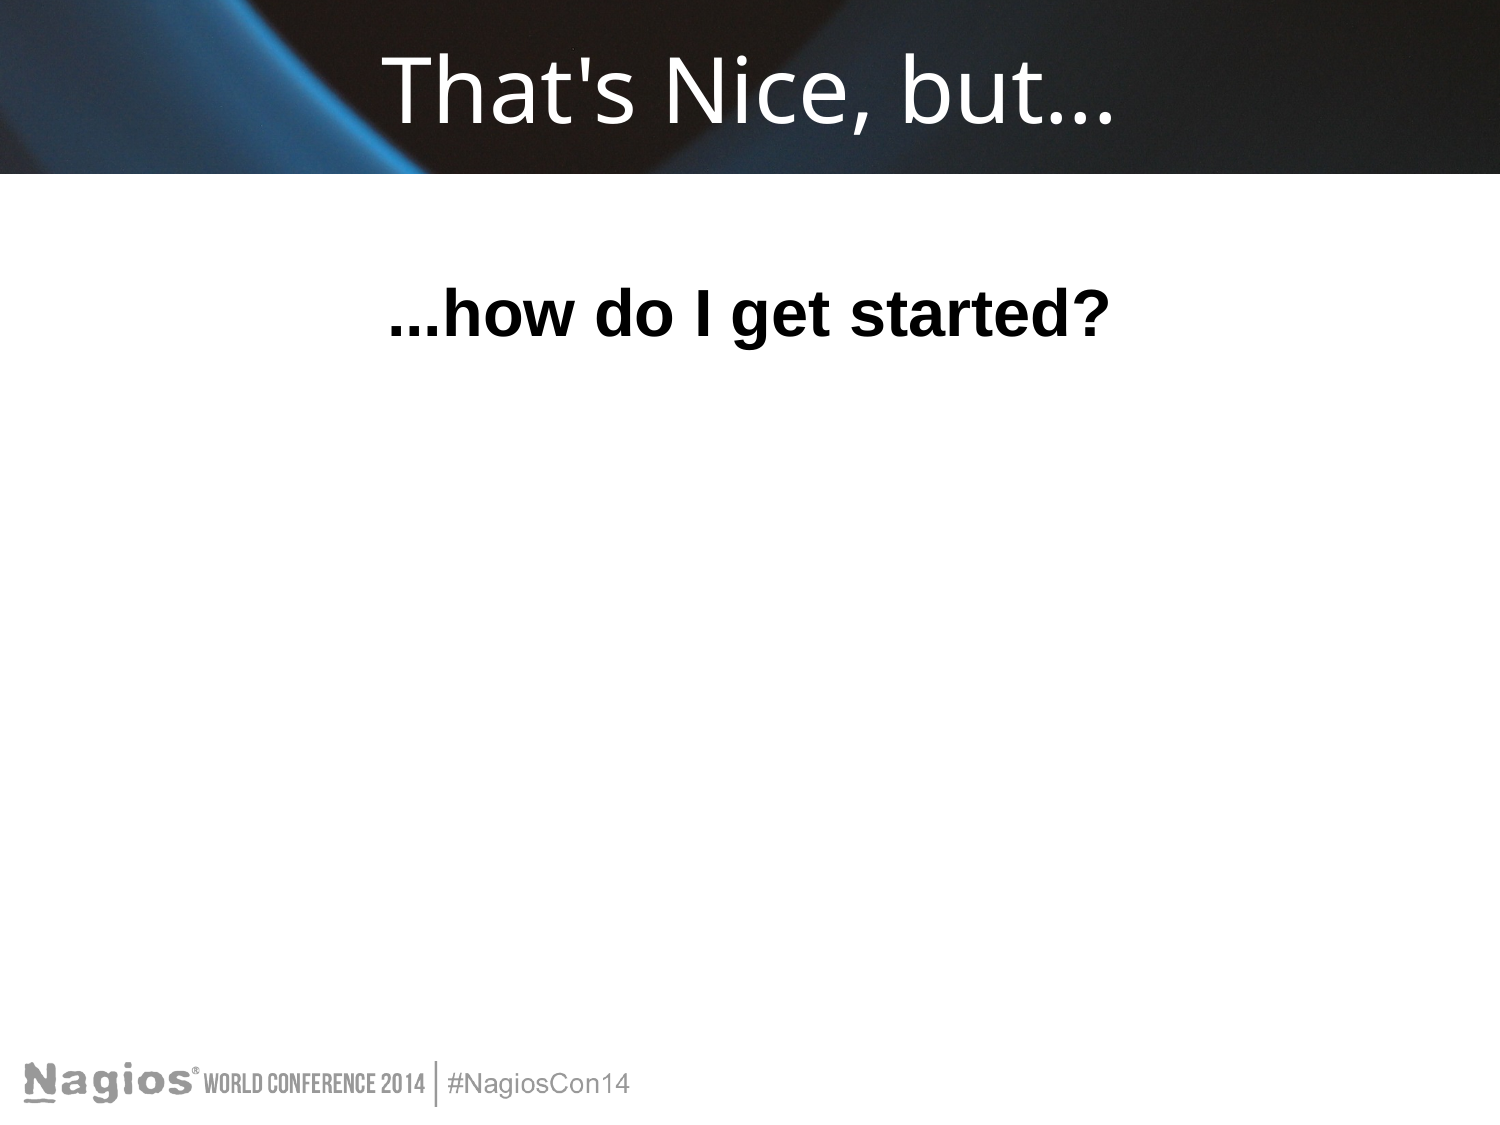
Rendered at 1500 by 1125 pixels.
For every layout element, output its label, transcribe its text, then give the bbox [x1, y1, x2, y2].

title That's Nice, but... [75, 0, 1426, 174]
list ...how do I get started? [162, 262, 1339, 1005]
